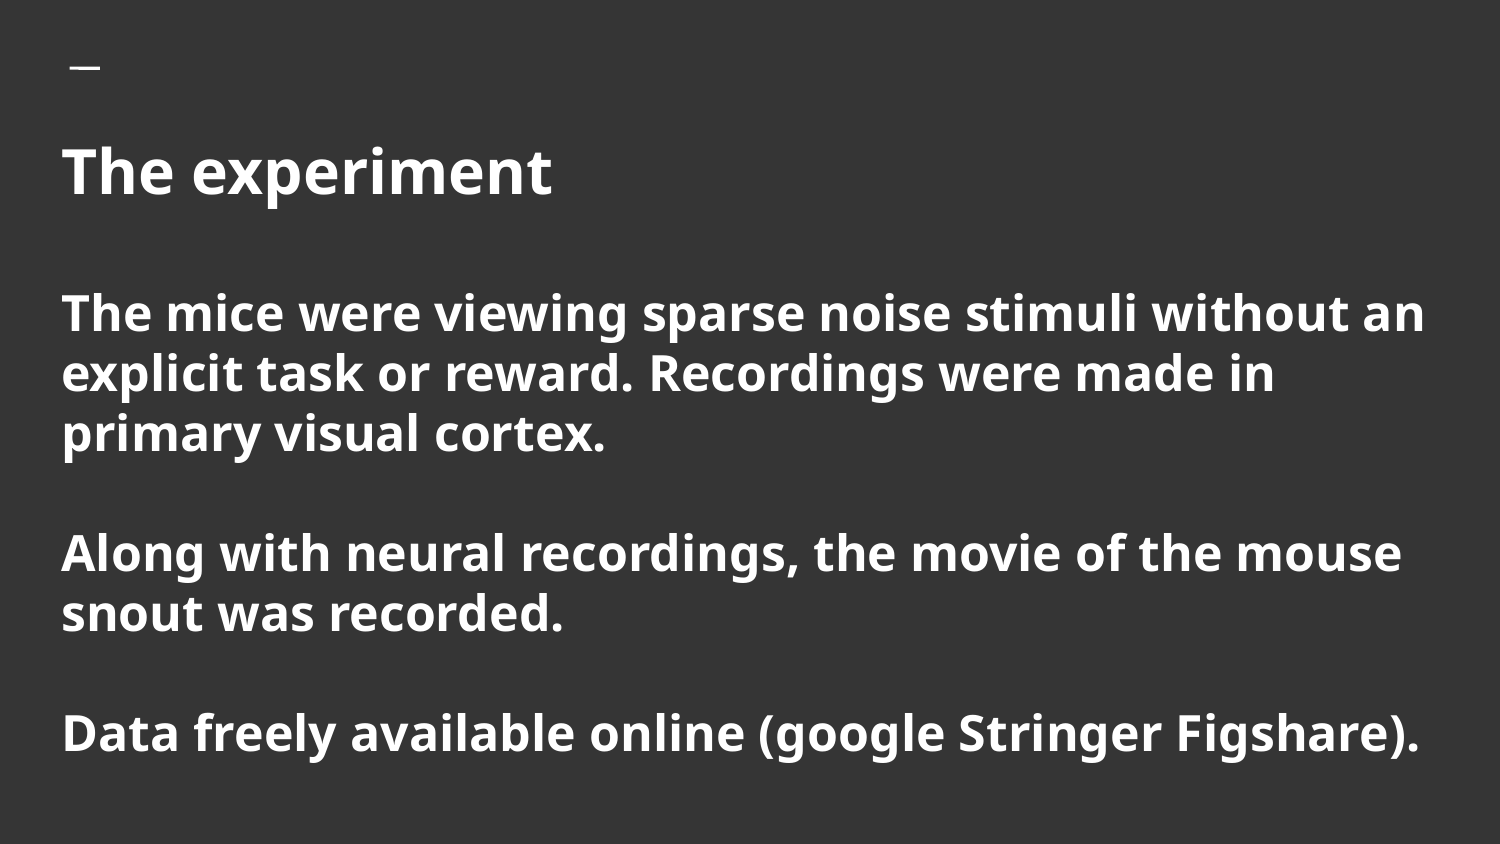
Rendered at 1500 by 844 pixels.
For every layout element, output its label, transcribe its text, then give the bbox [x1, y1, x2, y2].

title The experiment The mice were viewing sparse noise stimuli without an explicit task or reward. Recordings were made in primary visual cortex. Along with neural recordings, the movie of the mouse snout was recorded. Data freely available online (google Stringer Figshare). [46, 116, 1463, 746]
